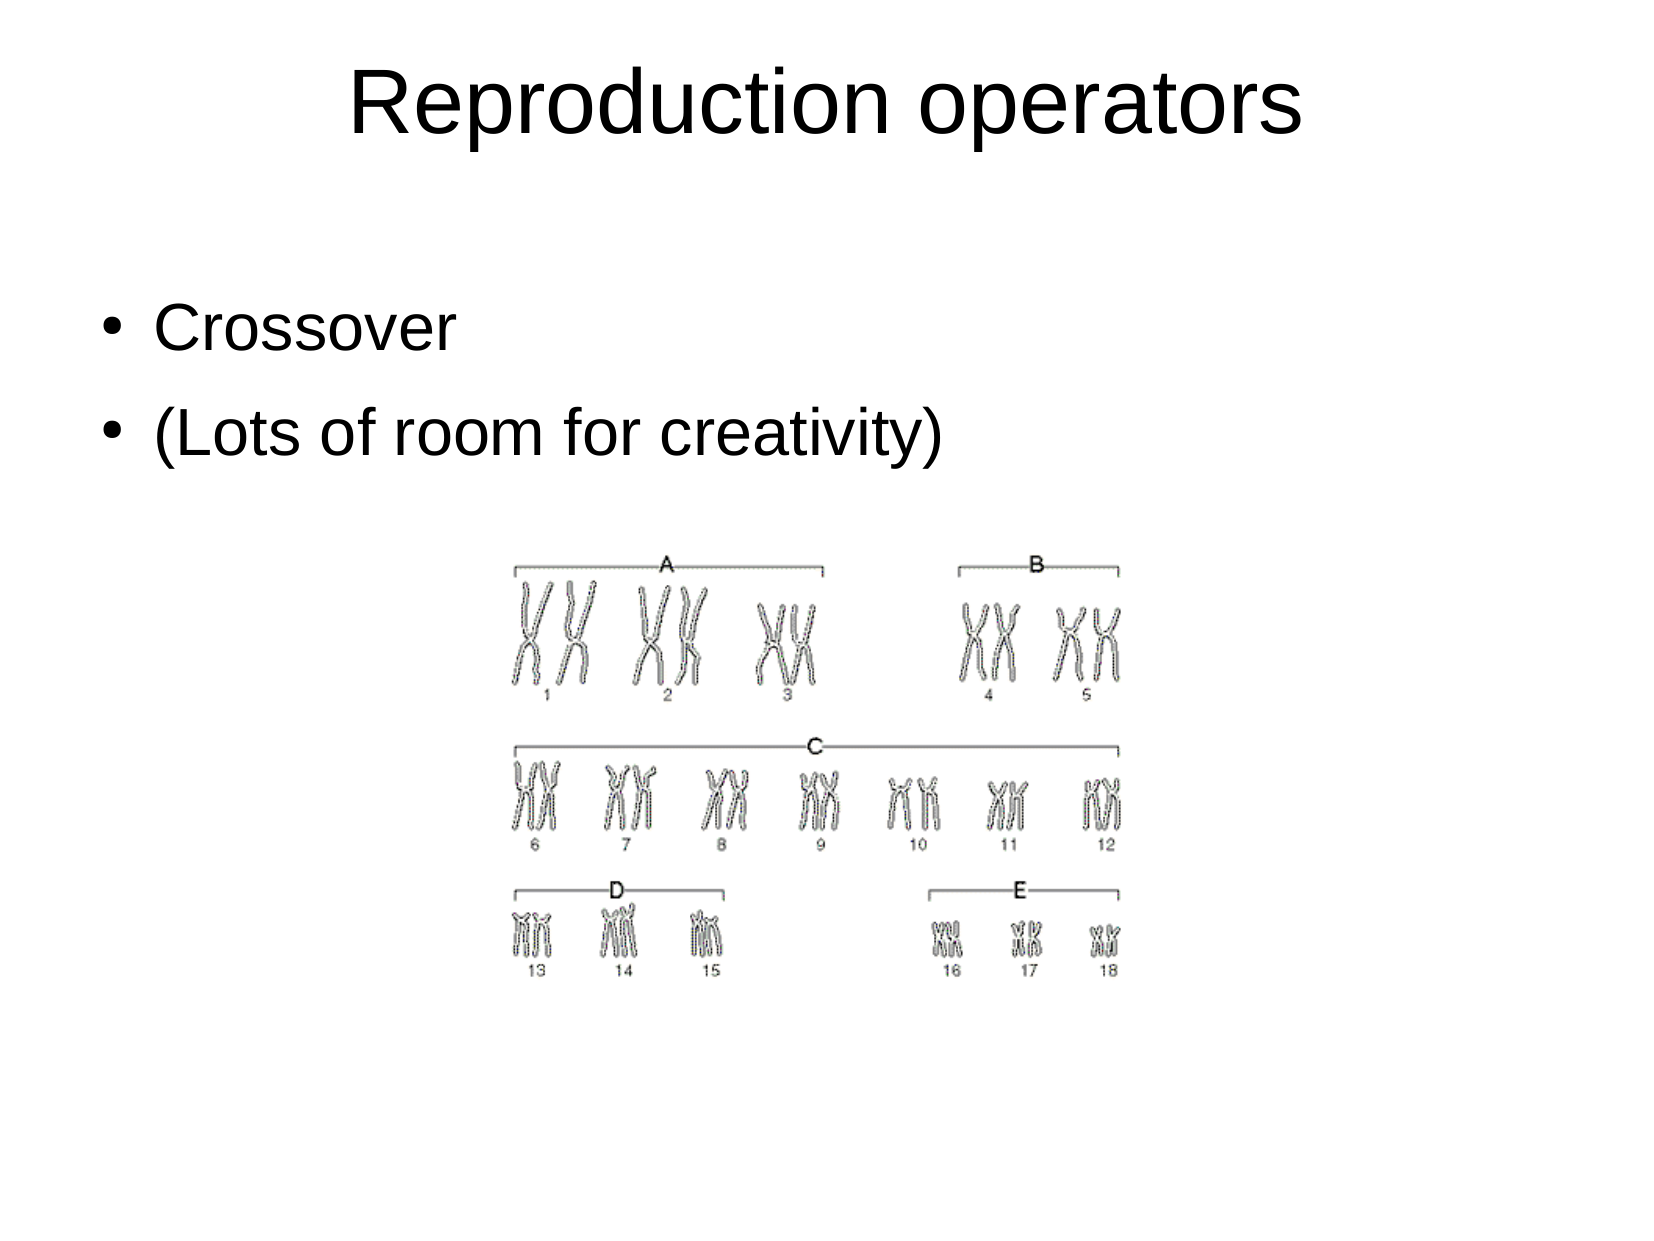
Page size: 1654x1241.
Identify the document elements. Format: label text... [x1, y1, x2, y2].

picture [506, 548, 1163, 1013]
title Reproduction operators [82, 50, 1571, 256]
list Crossover (Lots of room for creativity) [82, 290, 1571, 1109]
